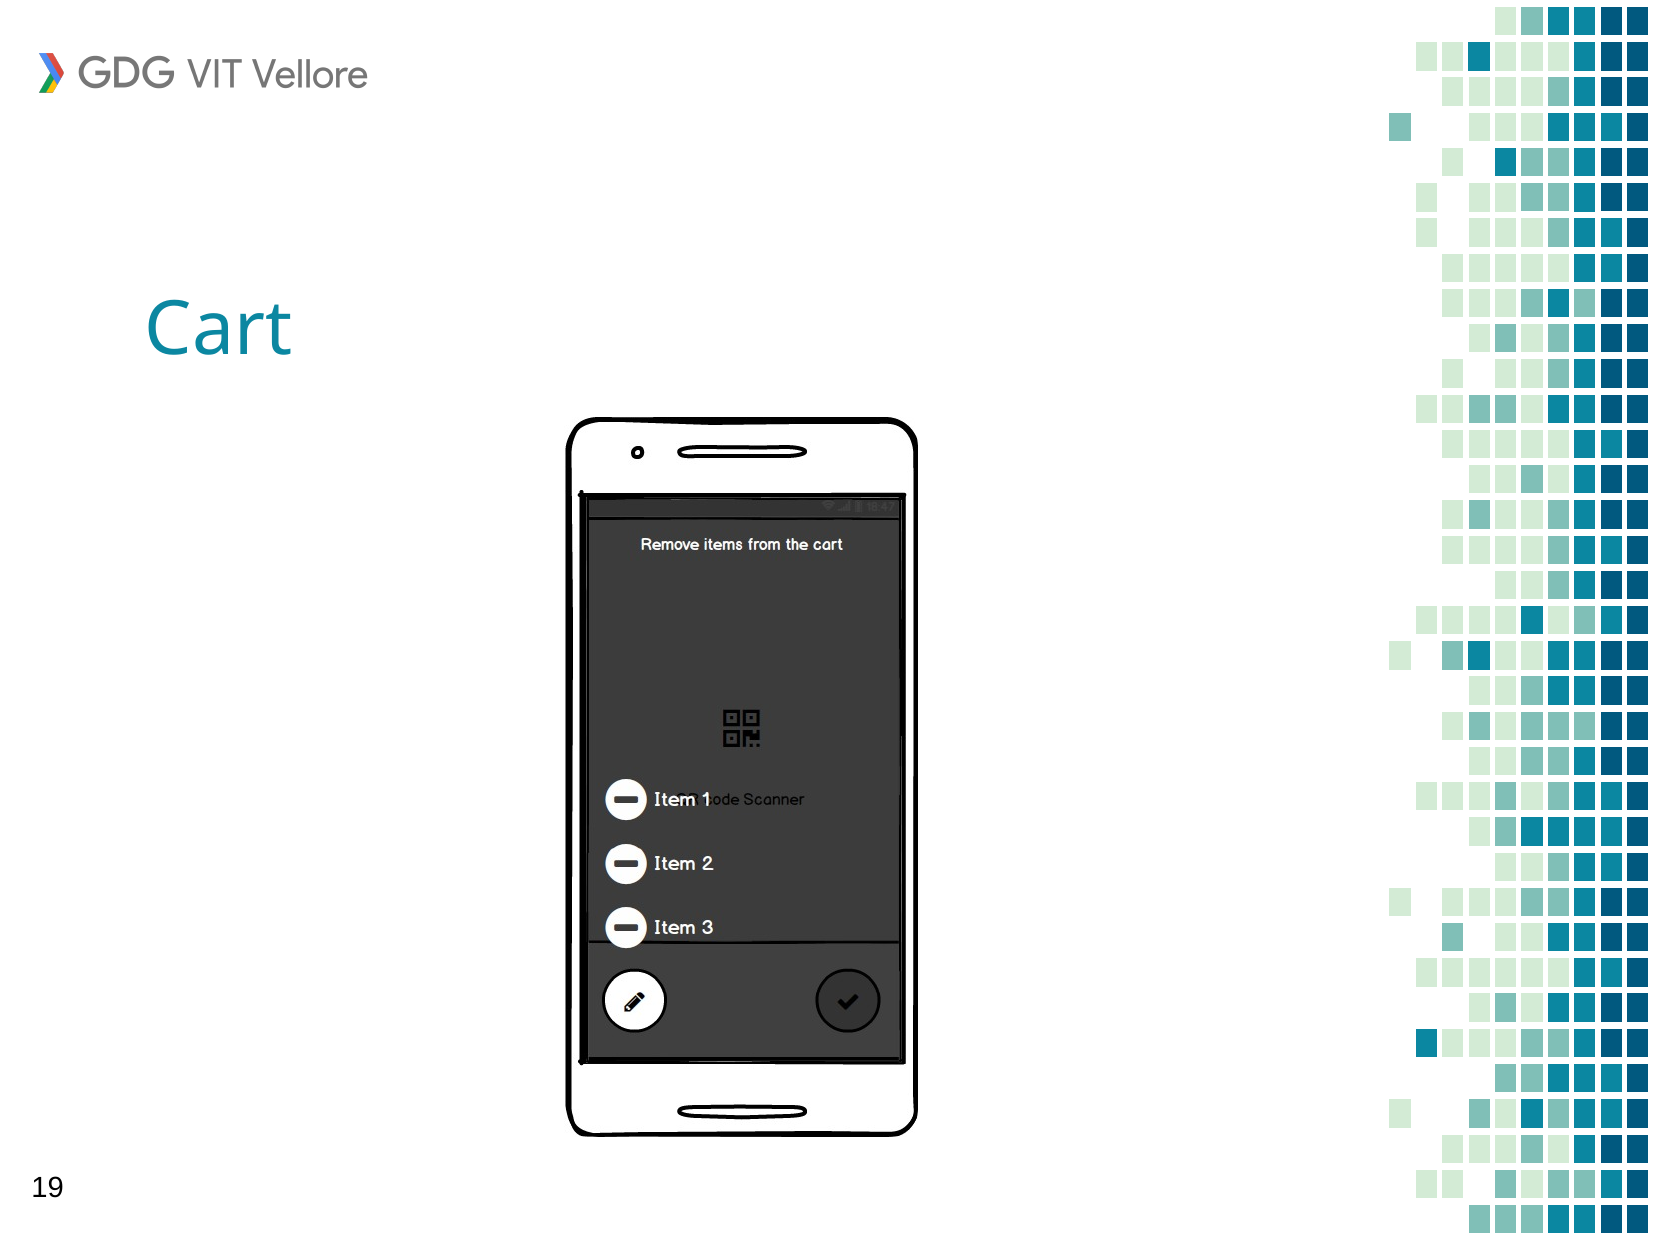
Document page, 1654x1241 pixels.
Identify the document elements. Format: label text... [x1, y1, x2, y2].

picture [0, 3, 408, 142]
title Cart [129, 178, 1353, 385]
picture [564, 417, 918, 1137]
slide_number <number> [16, 1138, 116, 1233]
